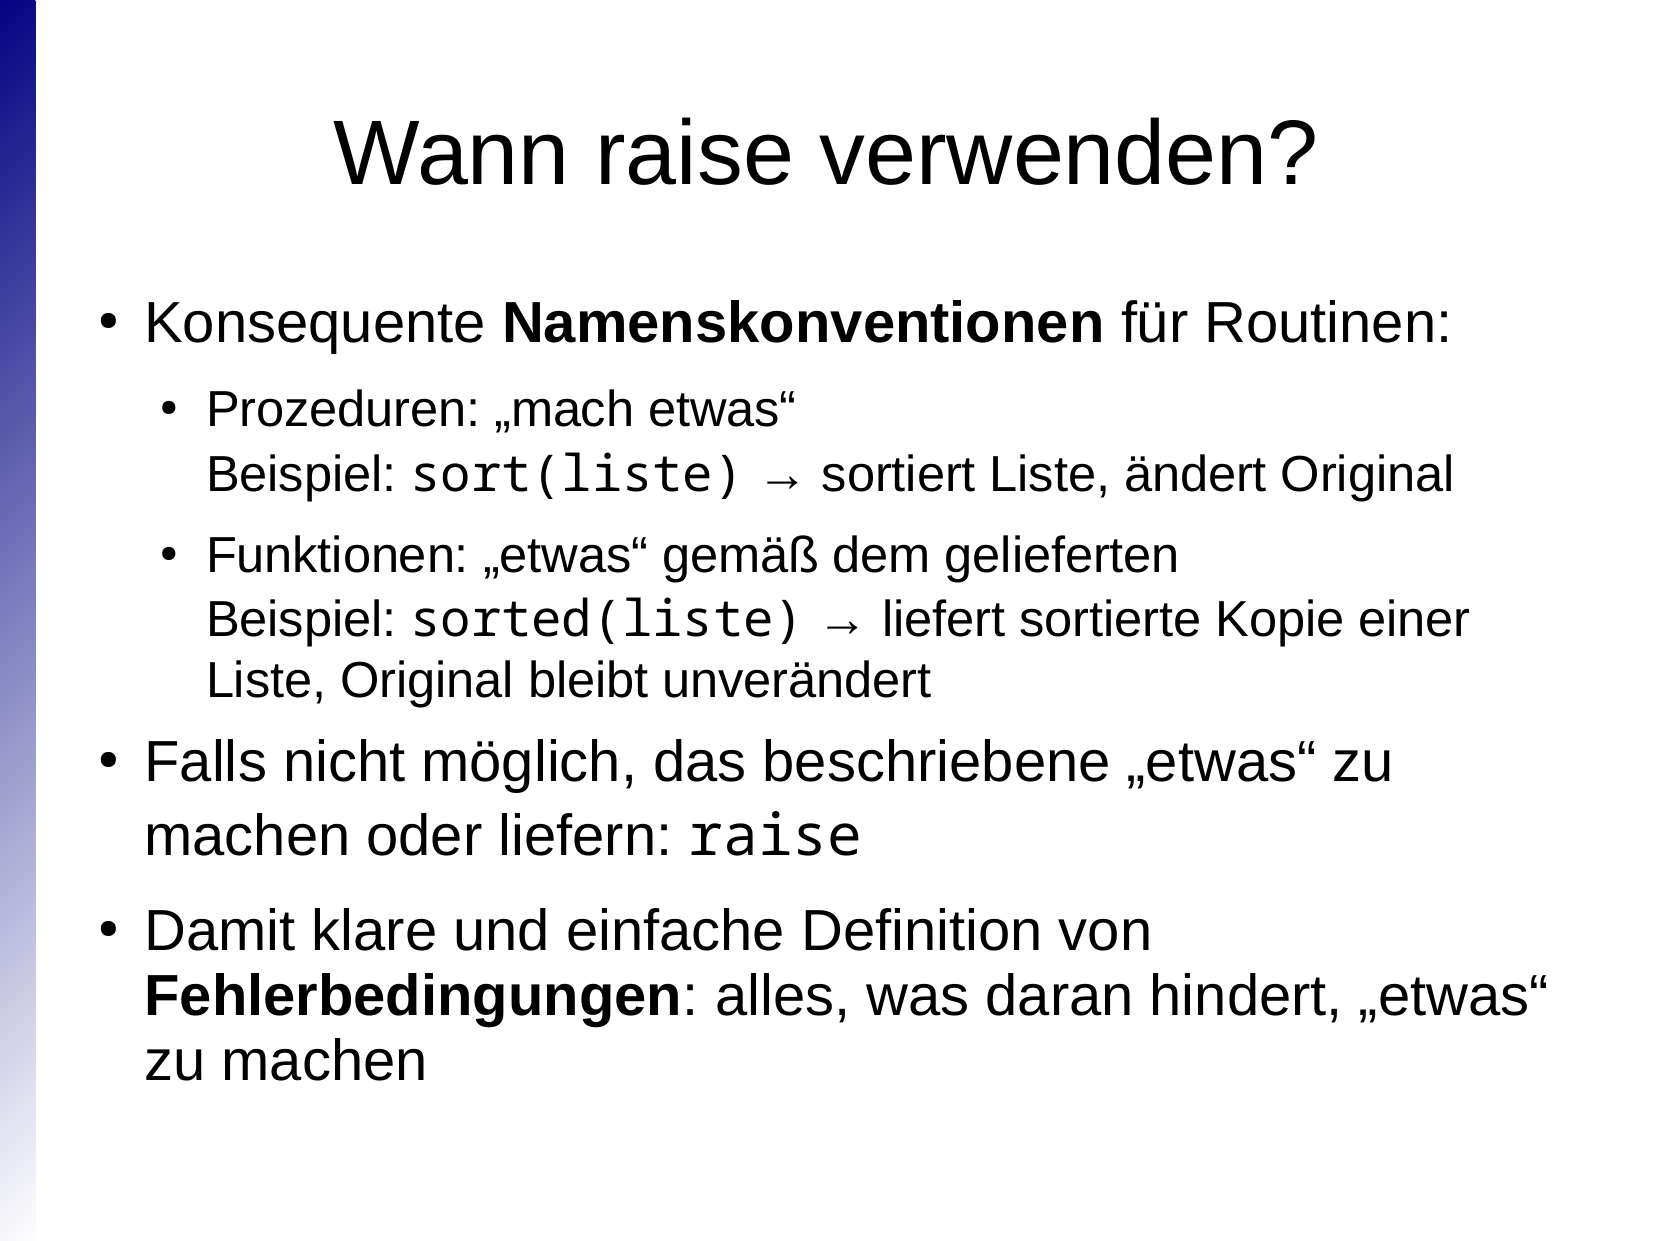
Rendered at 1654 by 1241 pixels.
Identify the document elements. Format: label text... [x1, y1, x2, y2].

title Wann raise verwenden? [82, 49, 1571, 257]
list Konsequente Namenskonventionen für Routinen: Prozeduren: „mach etwas“ Beispiel: sort(liste) → sortiert Liste, ändert Original Funktionen: „etwas“ gemäß dem gelieferten Beispiel: sorted(liste) → liefert sortierte Kopie einer Liste, Original bleibt unverändert Falls nicht möglich, das beschriebene „etwas“ zu machen oder liefern: raise Damit klare und einfache Definition von Fehlerbedingungen: alles, was daran hindert, „etwas“ zu machen [82, 290, 1571, 1109]
